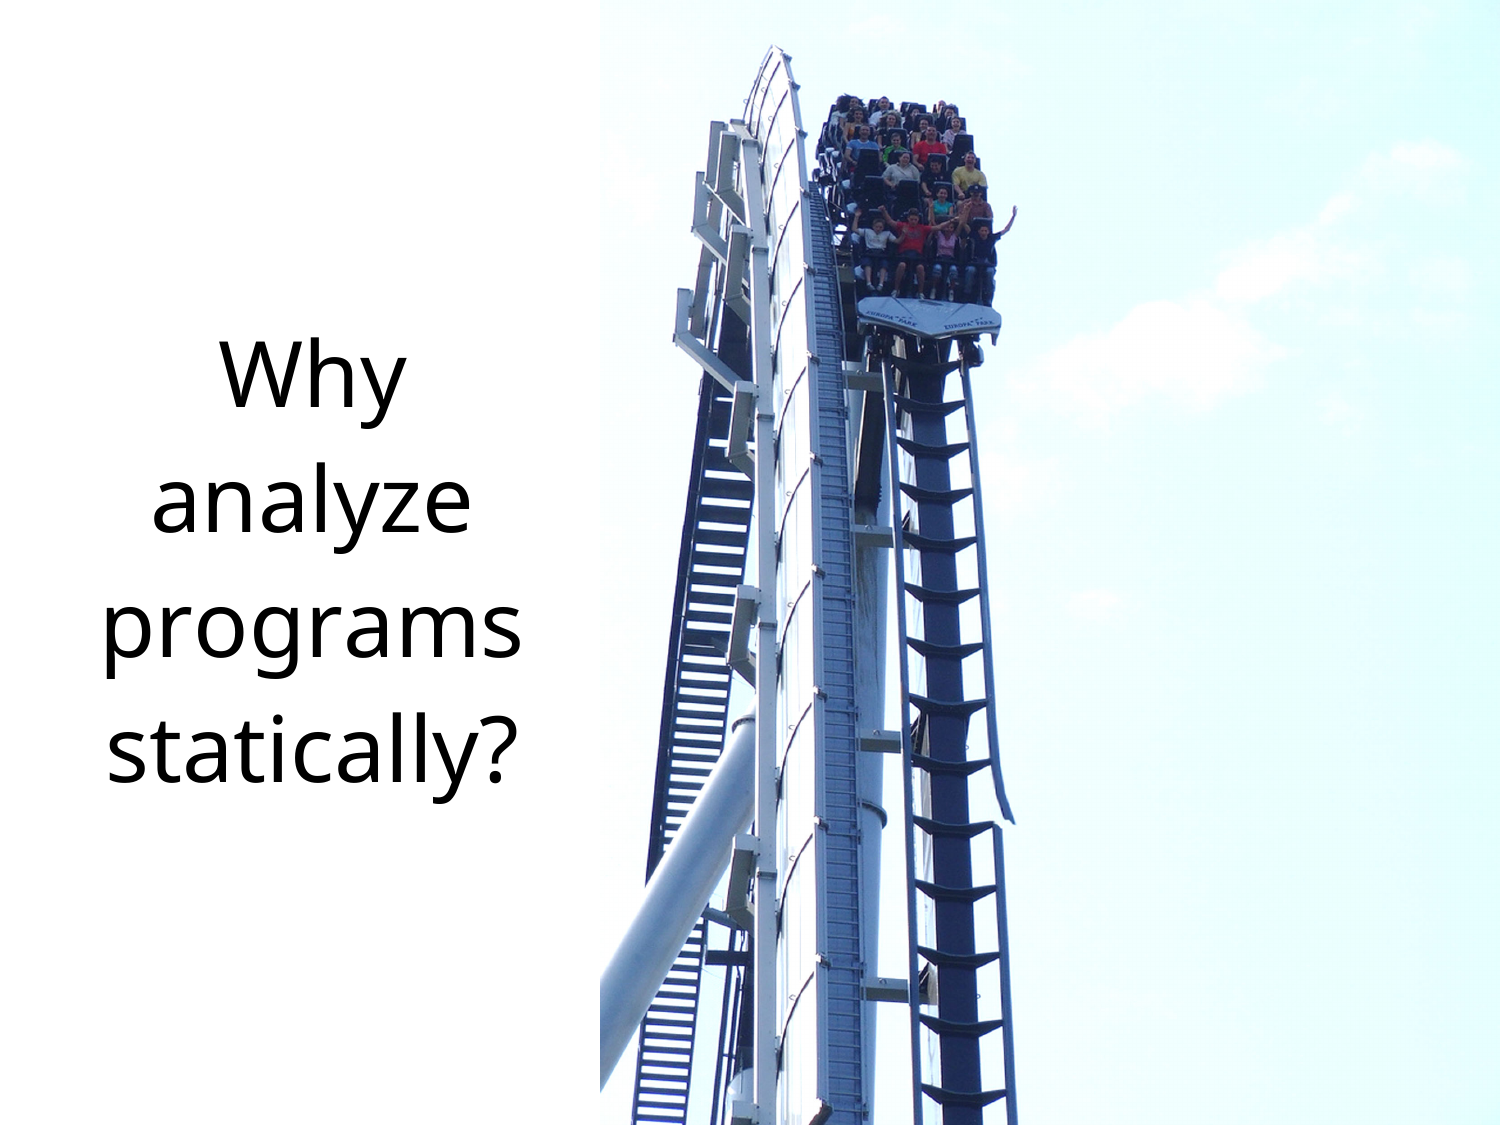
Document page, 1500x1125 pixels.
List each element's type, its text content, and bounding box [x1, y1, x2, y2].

title Why analyze programs statically? [24, 32, 600, 1088]
picture [600, 0, 1500, 1125]
